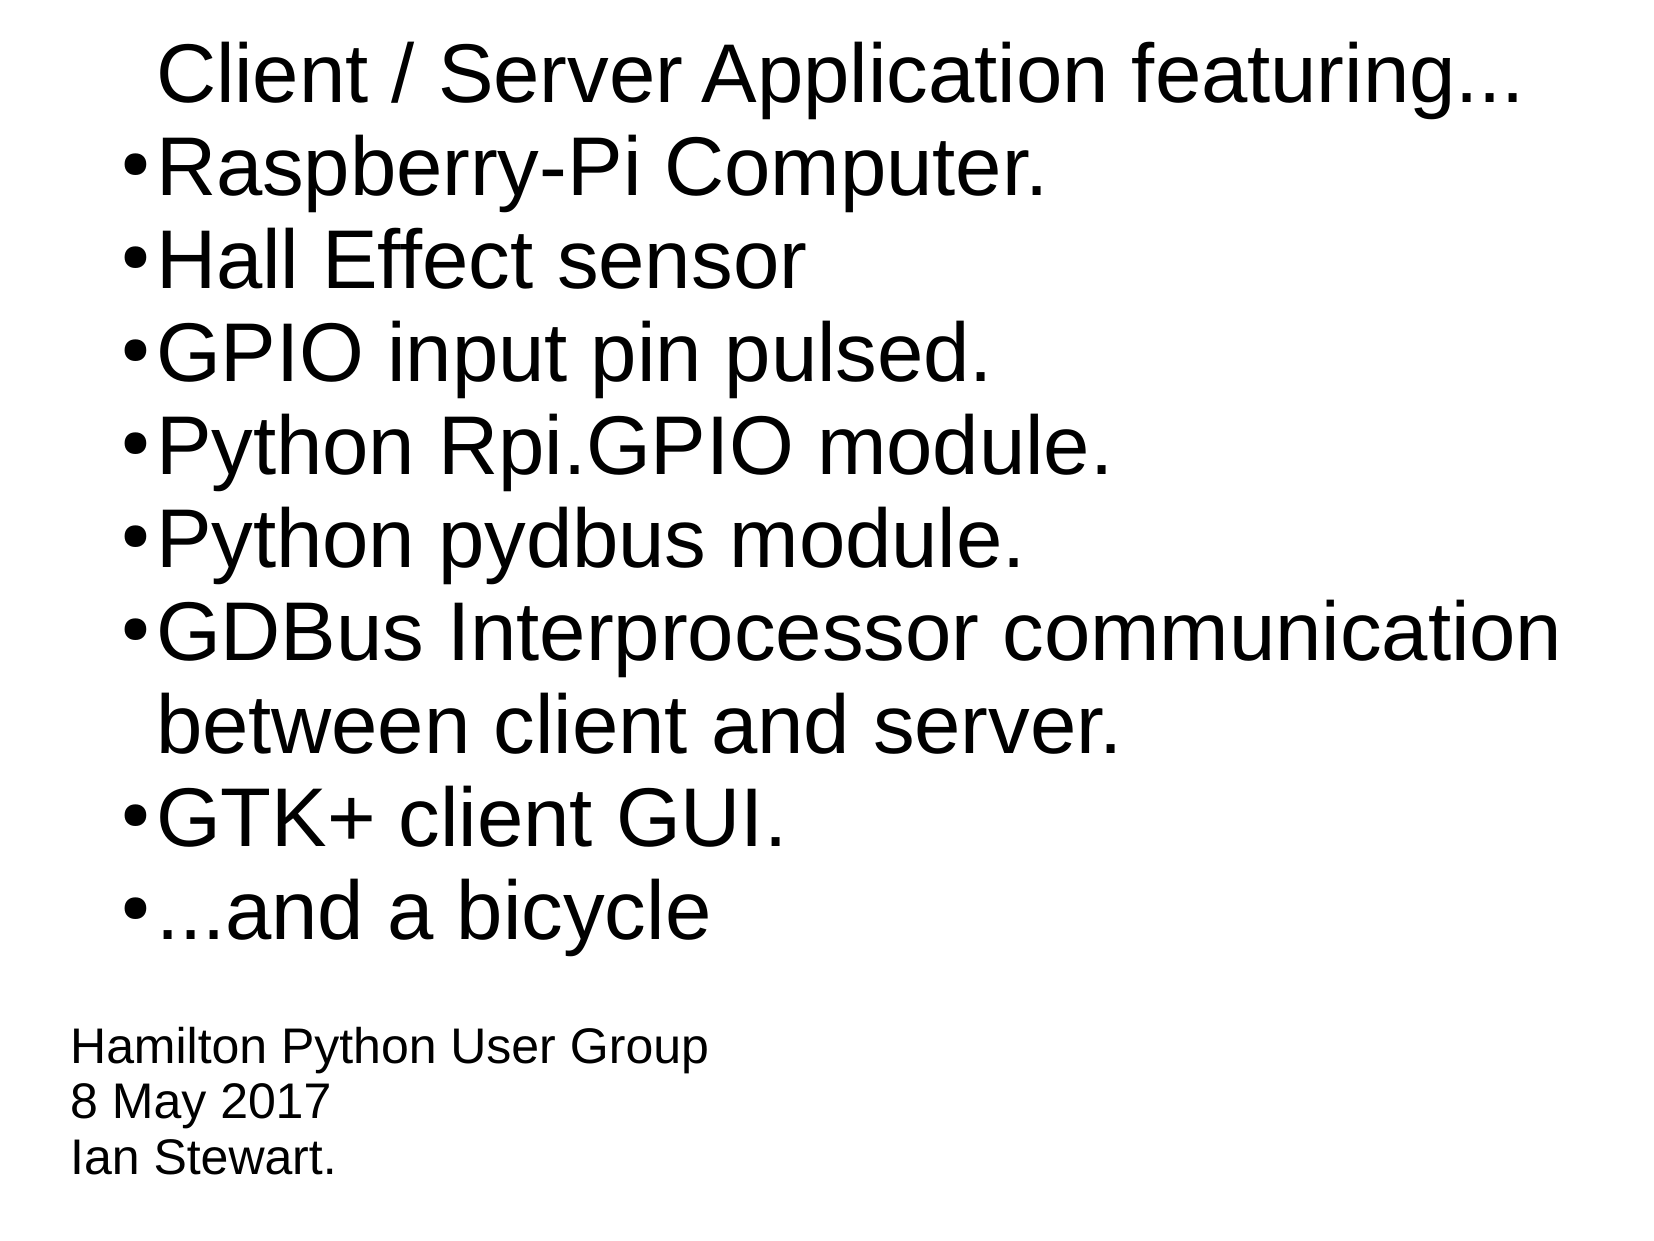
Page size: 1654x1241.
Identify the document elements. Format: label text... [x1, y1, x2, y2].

subtitle Hamilton Python User Group 8 May 2017 Ian Stewart. [70, 1017, 1559, 1186]
text_box Client / Server Application featuring... Raspberry-Pi Computer. Hall Effect sensor GPIO input pin pulsed. Python Rpi.GPIO module. Python pydbus module. GDBus Interprocessor communication between client and server. GTK+ client GUI. ...and a bicycle [105, 96, 1588, 888]
